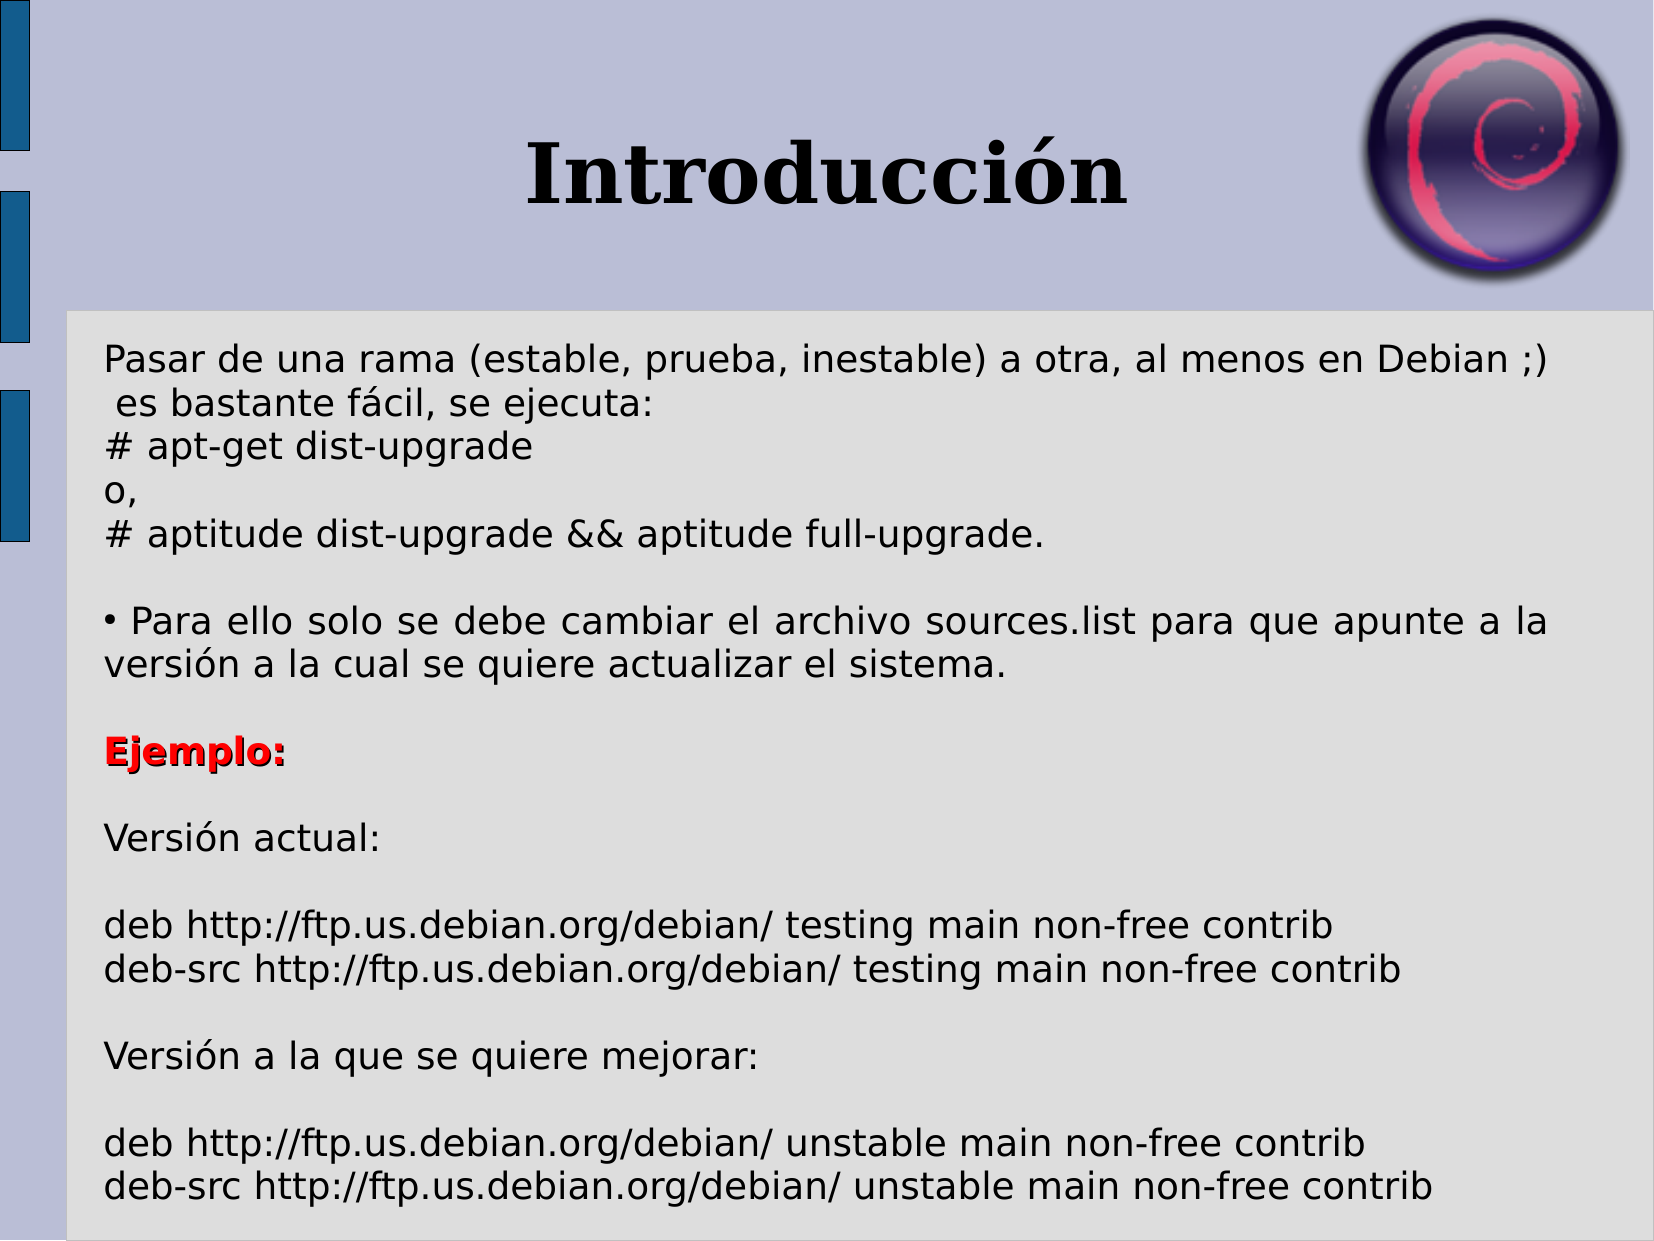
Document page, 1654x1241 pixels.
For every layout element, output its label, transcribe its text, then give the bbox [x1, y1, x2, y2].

picture [1334, 5, 1630, 302]
text_box Pasar de una rama (estable, prueba, inestable) a otra, al menos en Debian ;) es bastante fácil, se ejecuta: # apt-get dist-upgrade o, # aptitude dist-upgrade && aptitude full-upgrade. Para ello solo se debe cambiar el archivo sources.list para que apunte a la versión a la cual se quiere actualizar el sistema. Ejemplo: Versión actual: deb http://ftp.us.debian.org/debian/ testing main non-free contrib deb-src http://ftp.us.debian.org/debian/ testing main non-free contrib Versión a la que se quiere mejorar: deb http://ftp.us.debian.org/debian/ unstable main non-free contrib deb-src http://ftp.us.debian.org/debian/ unstable main non-free contrib [88, 330, 1565, 1241]
text_box Introducción [59, 118, 1334, 231]
